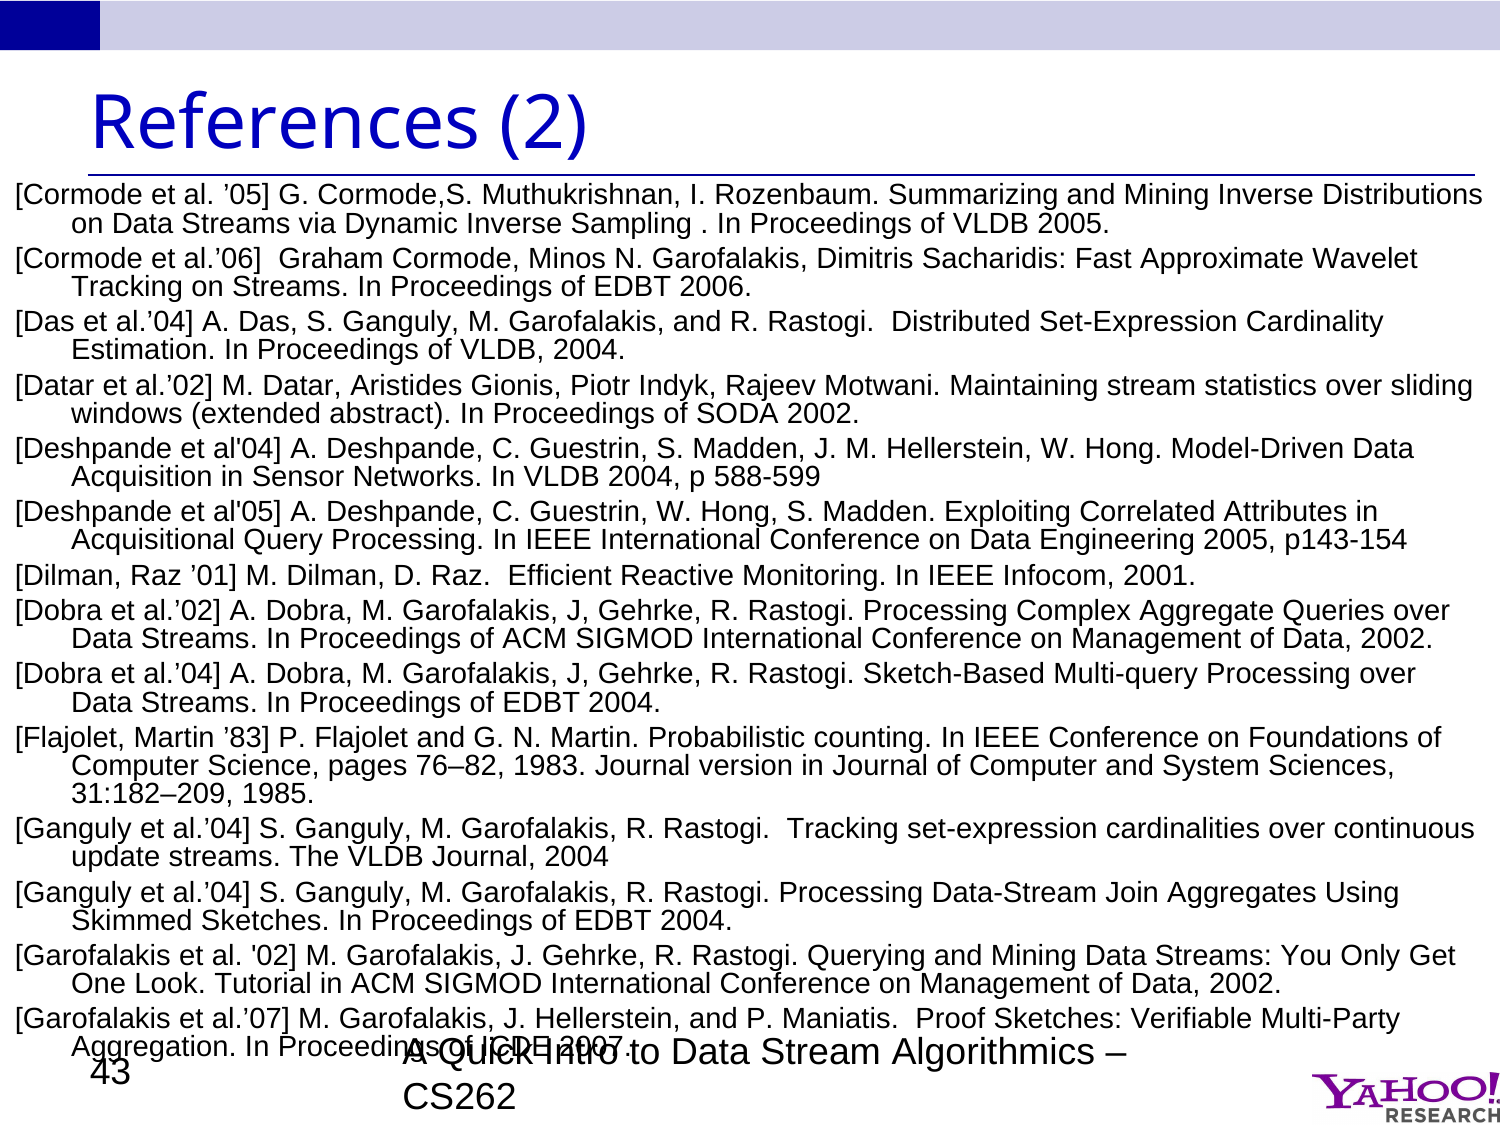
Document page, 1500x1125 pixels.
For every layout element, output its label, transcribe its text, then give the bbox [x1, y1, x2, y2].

title References (2) [75, 50, 1500, 174]
list [Cormode et al. ’05] G. Cormode,S. Muthukrishnan, I. Rozenbaum. Summarizing and Mining Inverse Distributions on Data Streams via Dynamic Inverse Sampling . In Proceedings of VLDB 2005. [Cormode et al.’06] Graham Cormode, Minos N. Garofalakis, Dimitris Sacharidis: Fast Approximate Wavelet Tracking on Streams. In Proceedings of EDBT 2006. [Das et al.’04] A. Das, S. Ganguly, M. Garofalakis, and R. Rastogi. Distributed Set-Expression Cardinality Estimation. In Proceedings of VLDB, 2004. [Datar et al.’02] M. Datar, Aristides Gionis, Piotr Indyk, Rajeev Motwani. Maintaining stream statistics over sliding windows (extended abstract). In Proceedings of SODA 2002. [Deshpande et al'04] A. Deshpande, C. Guestrin, S. Madden, J. M. Hellerstein, W. Hong. Model-Driven Data Acquisition in Sensor Networks. In VLDB 2004, p 588-599 [Deshpande et al'05] A. Deshpande, C. Guestrin, W. Hong, S. Madden. Exploiting Correlated Attributes in Acquisitional Query Processing. In IEEE International Conference on Data Engineering 2005, p143-154 [Dilman, Raz ’01] M. Dilman, D. Raz. Efficient Reactive Monitoring. In IEEE Infocom, 2001. [Dobra et al.’02] A. Dobra, M. Garofalakis, J, Gehrke, R. Rastogi. Processing Complex Aggregate Queries over Data Streams. In Proceedings of ACM SIGMOD International Conference on Management of Data, 2002. [Dobra et al.’04] A. Dobra, M. Garofalakis, J, Gehrke, R. Rastogi. Sketch-Based Multi-query Processing over Data Streams. In Proceedings of EDBT 2004. [Flajolet, Martin ’83] P. Flajolet and G. N. Martin. Probabilistic counting. In IEEE Conference on Foundations of Computer Science, pages 76–82, 1983. Journal version in Journal of Computer and System Sciences, 31:182–209, 1985. [Ganguly et al.’04] S. Ganguly, M. Garofalakis, R. Rastogi. Tracking set-expression cardinalities over continuous update streams. The VLDB Journal, 2004 [Ganguly et al.’04] S. Ganguly, M. Garofalakis, R. Rastogi. Processing Data-Stream Join Aggregates Using Skimmed Sketches. In Proceedings of EDBT 2004. [Garofalakis et al. '02] M. Garofalakis, J. Gehrke, R. Rastogi. Querying and Mining Data Streams: You Only Get One Look. Tutorial in ACM SIGMOD International Conference on Management of Data, 2002. [Garofalakis et al.’07] M. Garofalakis, J. Hellerstein, and P. Maniatis. Proof Sketches: Verifiable Multi-Party Aggregation. In Proceedings of ICDE 2007. [0, 174, 1500, 1125]
